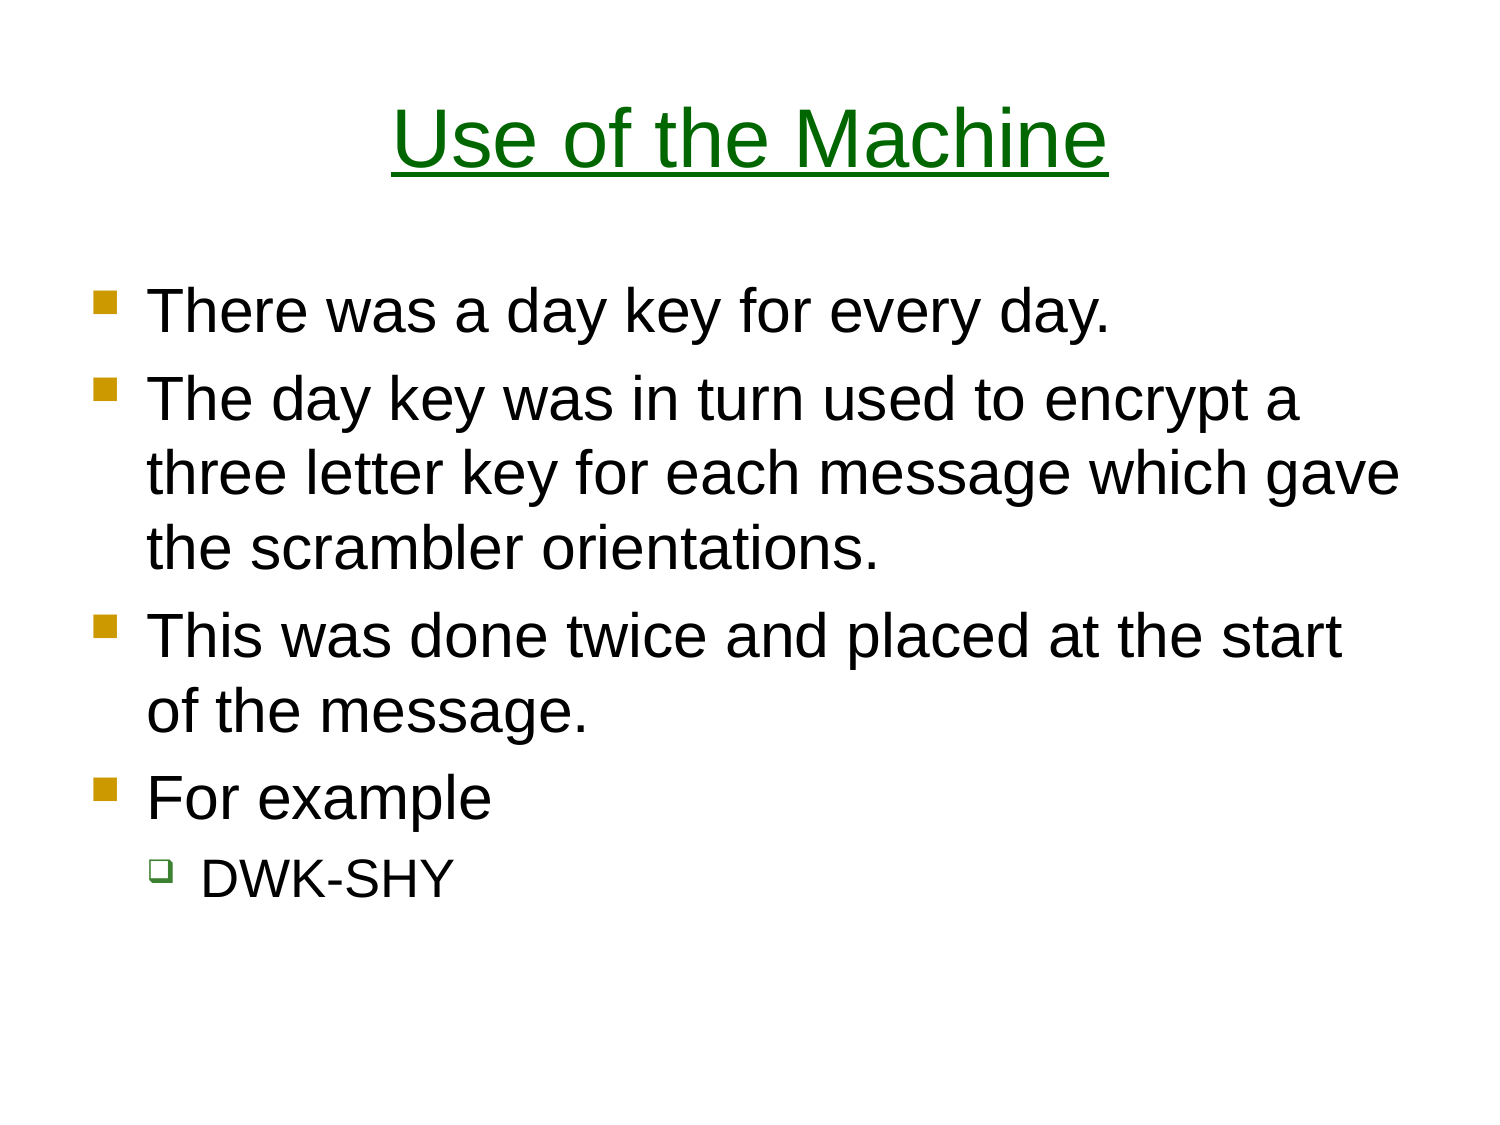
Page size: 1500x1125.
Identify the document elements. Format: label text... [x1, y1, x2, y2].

list There was a day key for every day. The day key was in turn used to encrypt a three letter key for each message which gave the scrambler orientations. This was done twice and placed at the start of the message. For example DWK-SHY [75, 262, 1425, 1006]
title Use of the Machine [75, 88, 1425, 190]
